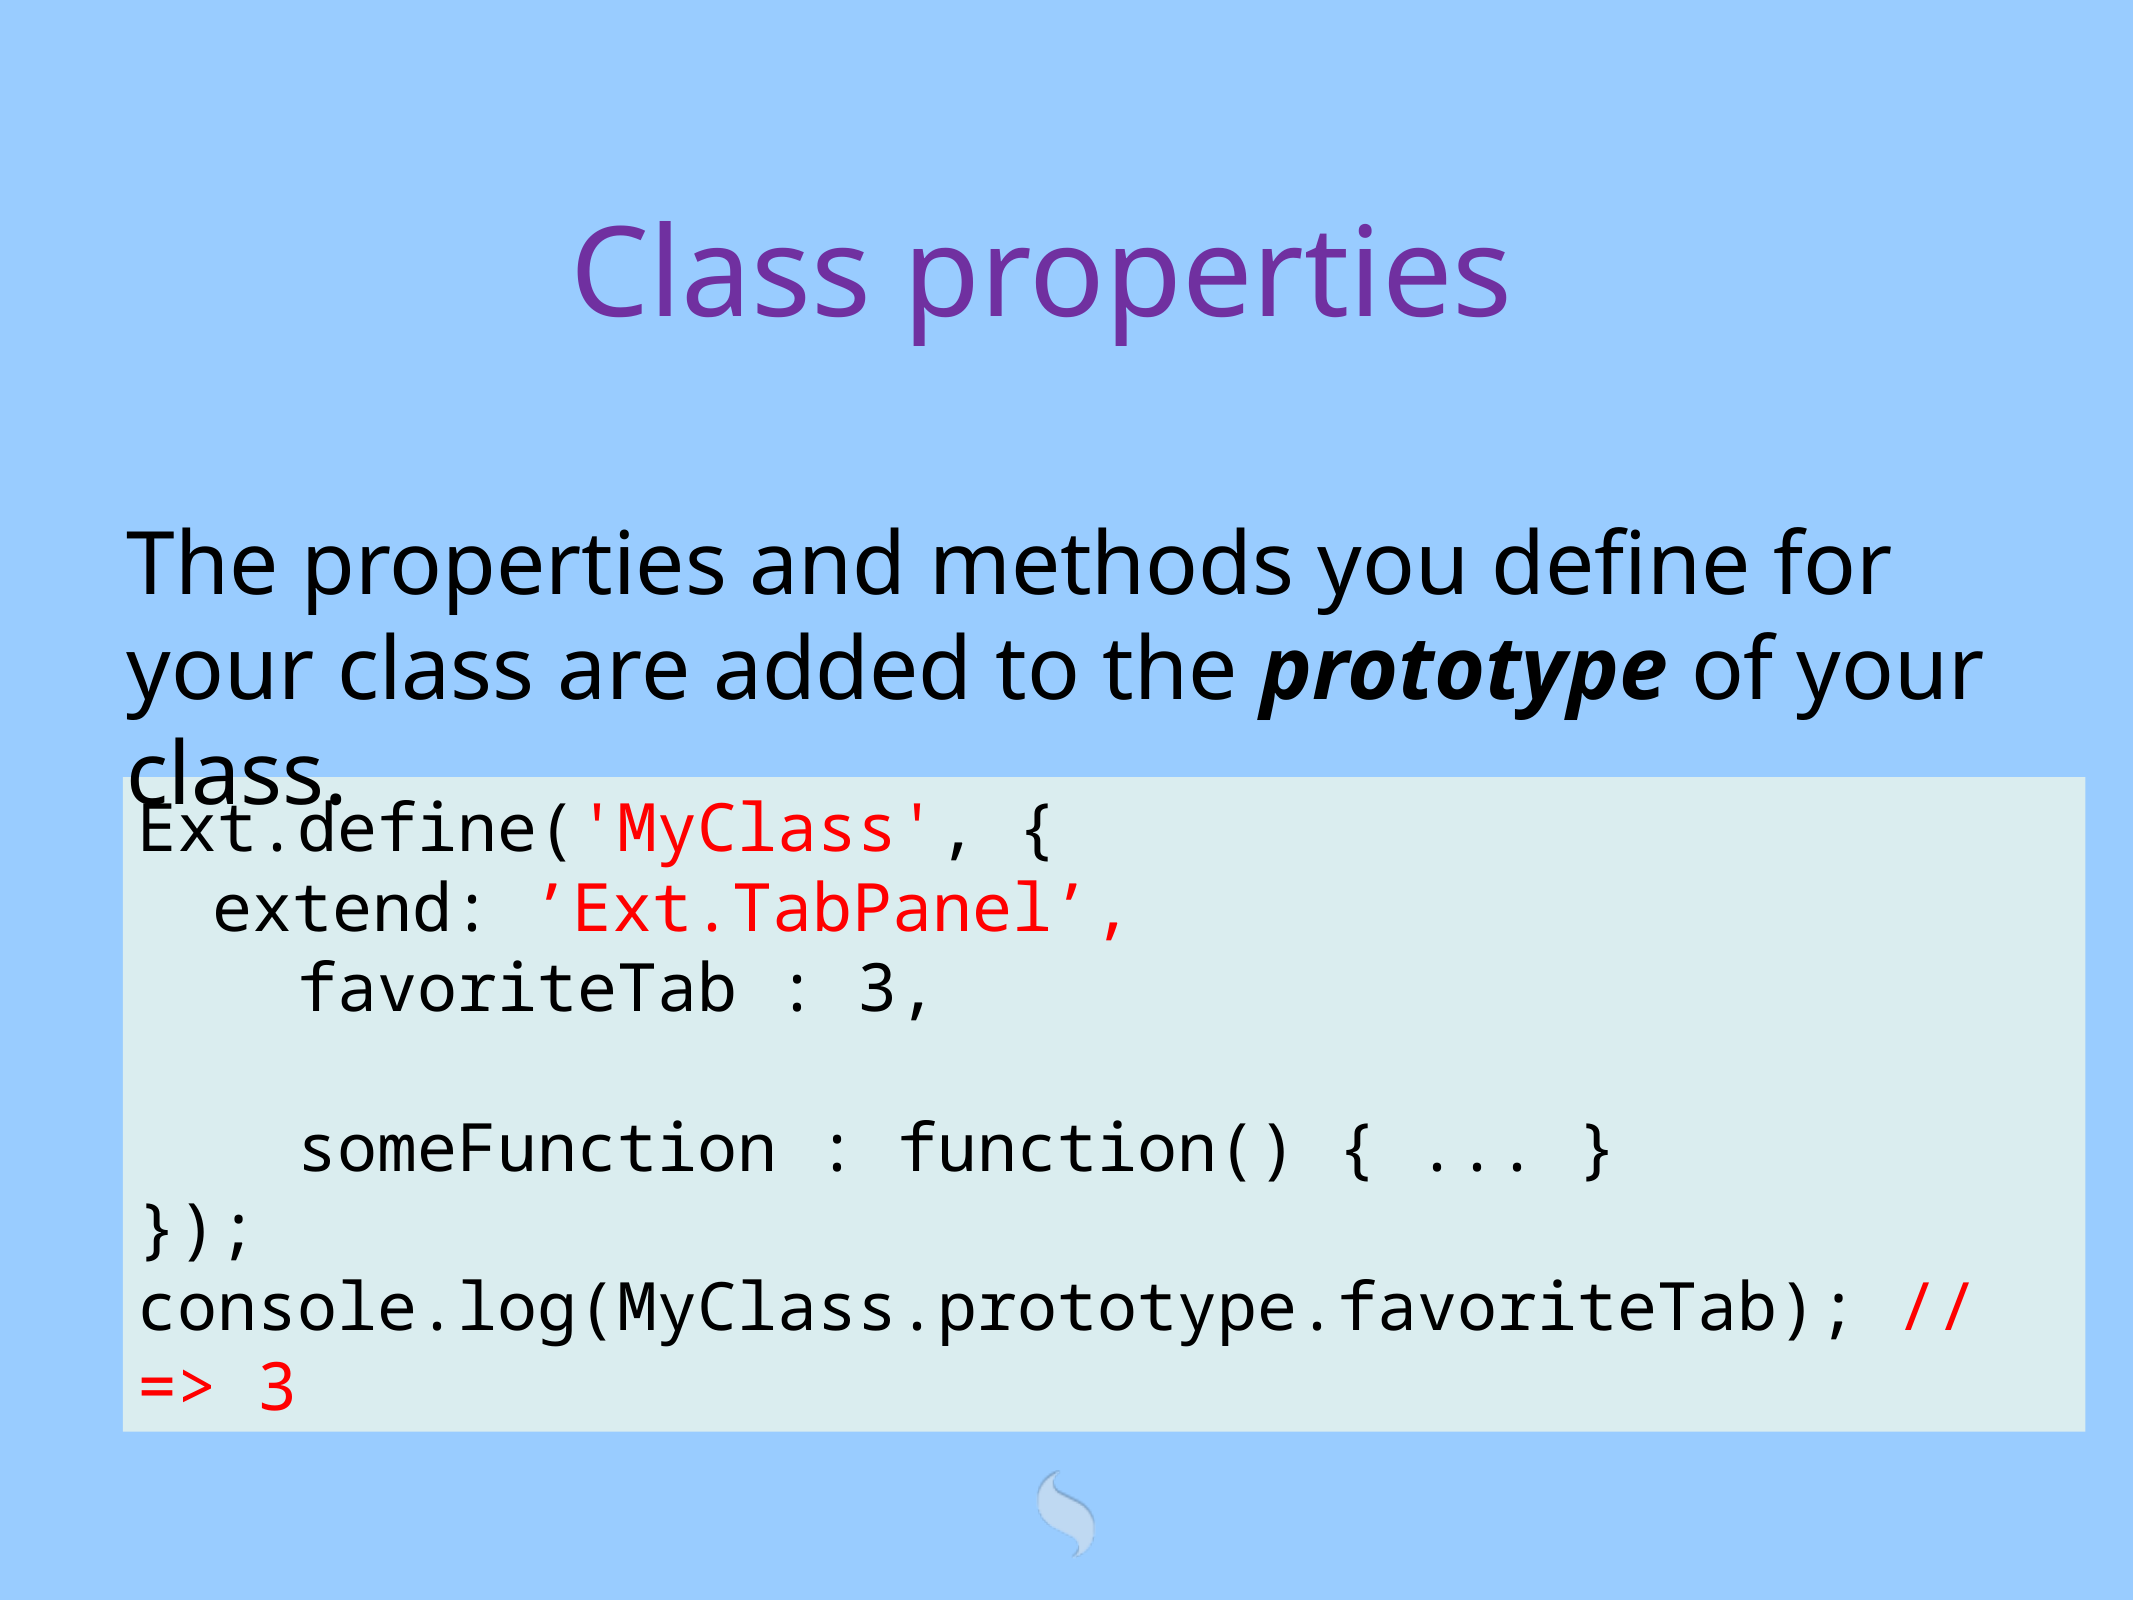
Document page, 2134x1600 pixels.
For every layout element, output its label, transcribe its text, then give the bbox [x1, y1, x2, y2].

text_box Ext.define('MyClass', { extend: ’Ext.TabPanel’, favoriteTab : 3, someFunction : function() { ... } }); console.log(MyClass.prototype.favoriteTab); // => 3 [122, 830, 2086, 1432]
text_box Class properties [116, 112, 1967, 350]
picture [1035, 1470, 1098, 1561]
text_box The properties and methods you define for your class are added to the prototype of your class. [112, 499, 2086, 830]
